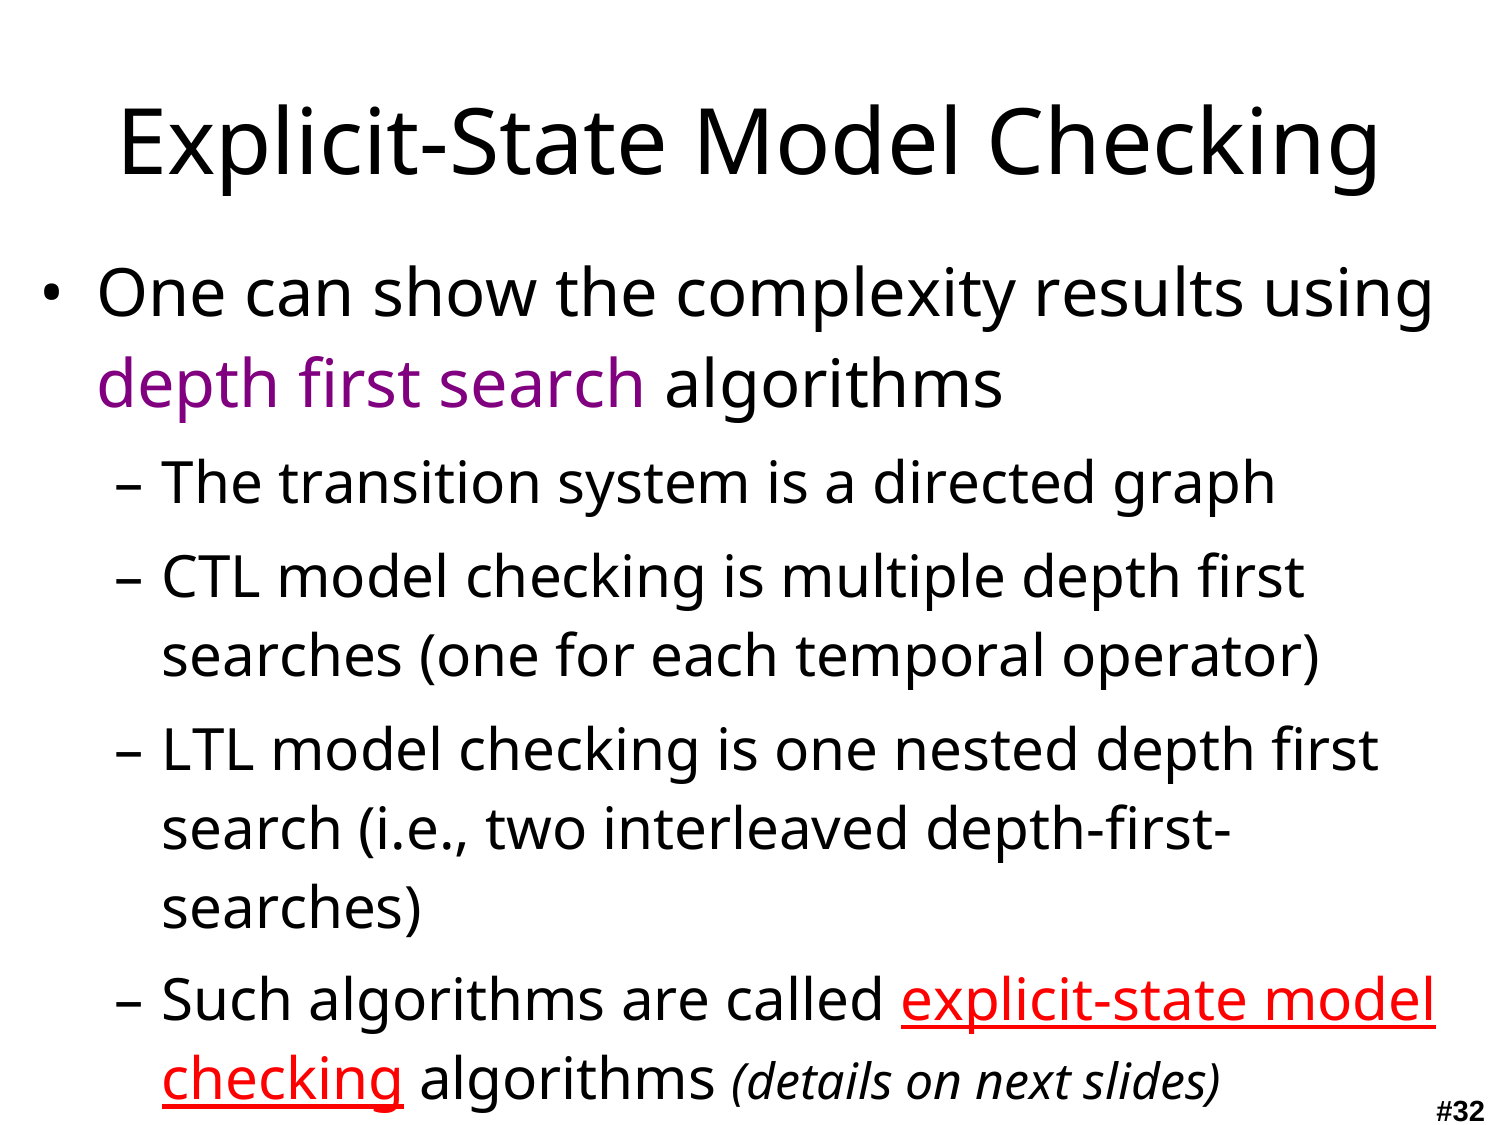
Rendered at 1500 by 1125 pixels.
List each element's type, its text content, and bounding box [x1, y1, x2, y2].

title Explicit-State Model Checking [24, 45, 1476, 233]
list One can show the complexity results using depth first search algorithms The transition system is a directed graph CTL model checking is multiple depth first searches (one for each temporal operator) LTL model checking is one nested depth first search (i.e., two interleaved depth-first-searches) Such algorithms are called explicit-state model checking algorithms (details on next slides) [24, 237, 1476, 1075]
